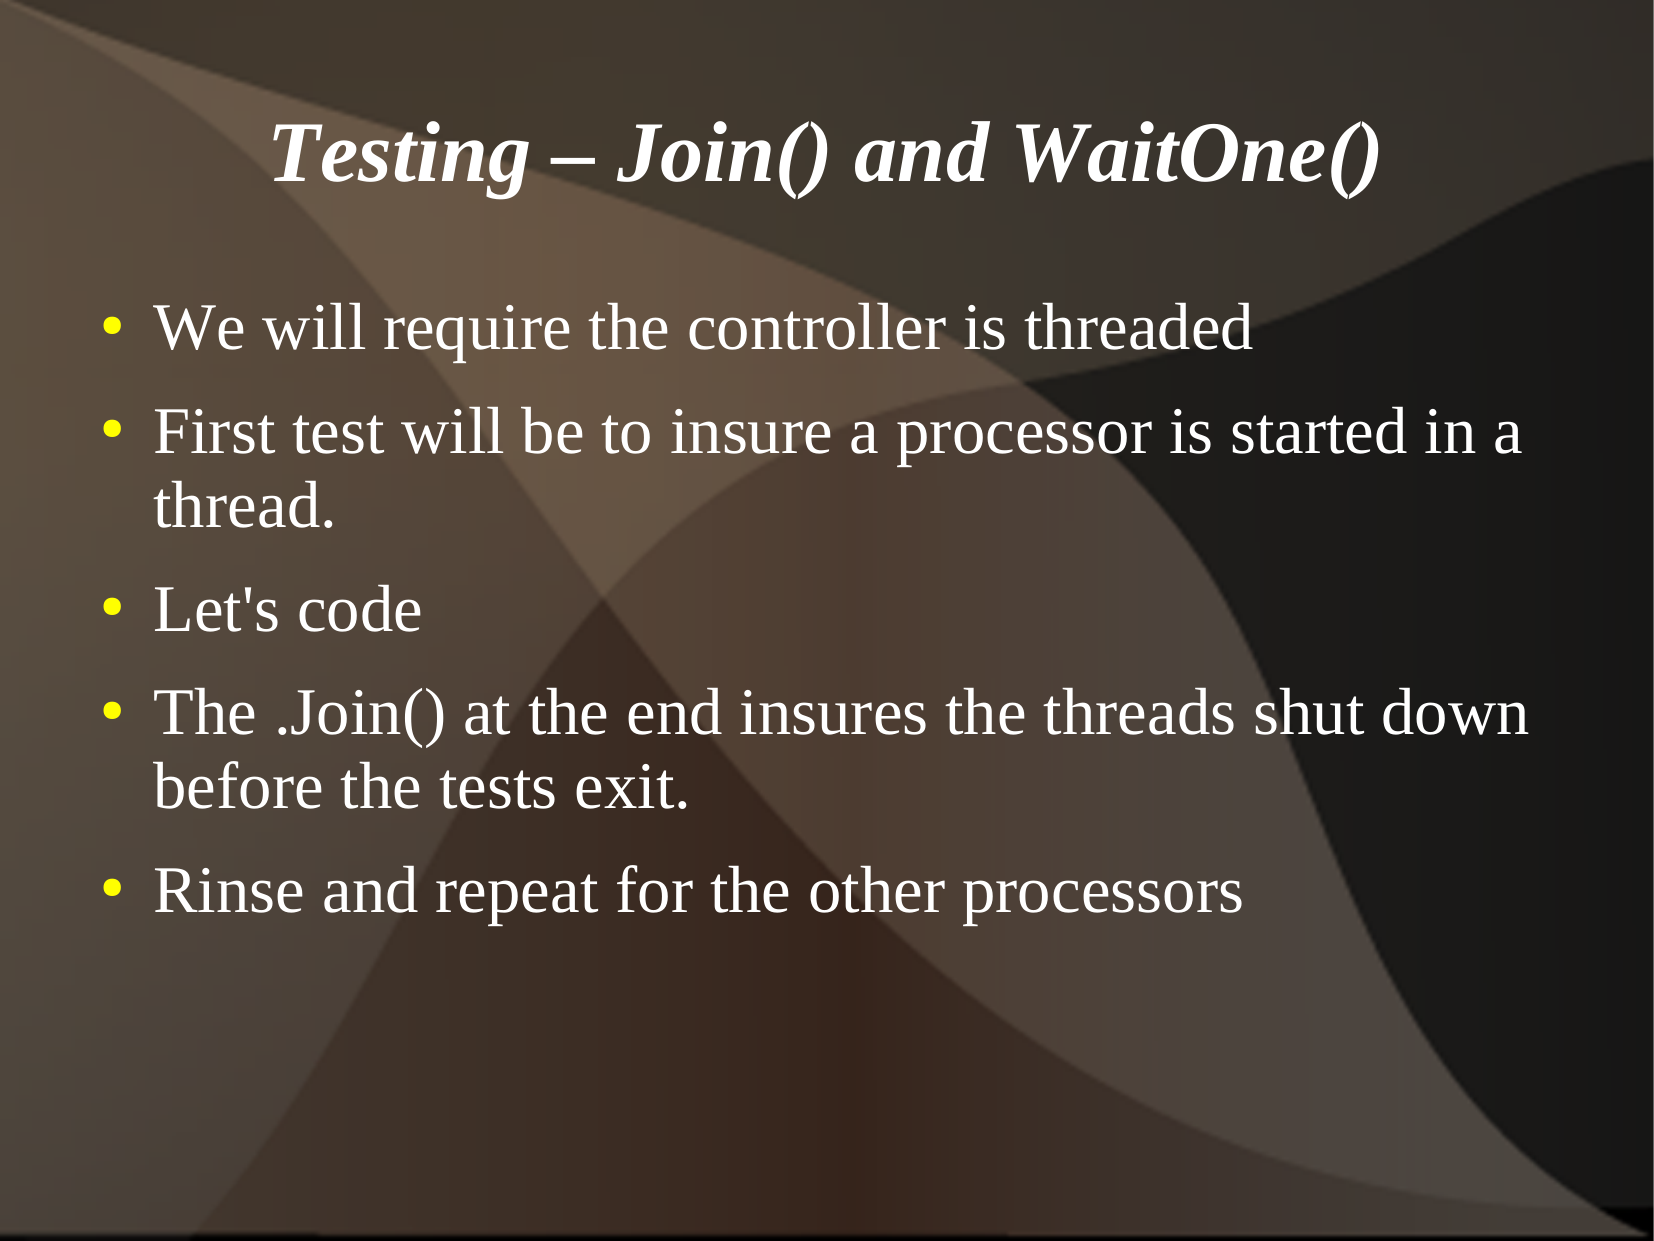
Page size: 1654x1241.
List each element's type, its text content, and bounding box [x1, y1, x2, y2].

title Testing – Join() and WaitOne() [82, 49, 1571, 257]
picture [0, 0, 1654, 1241]
list We will require the controller is threaded First test will be to insure a processor is started in a thread. Let's code The .Join() at the end insures the threads shut down before the tests exit. Rinse and repeat for the other processors [82, 290, 1571, 1109]
